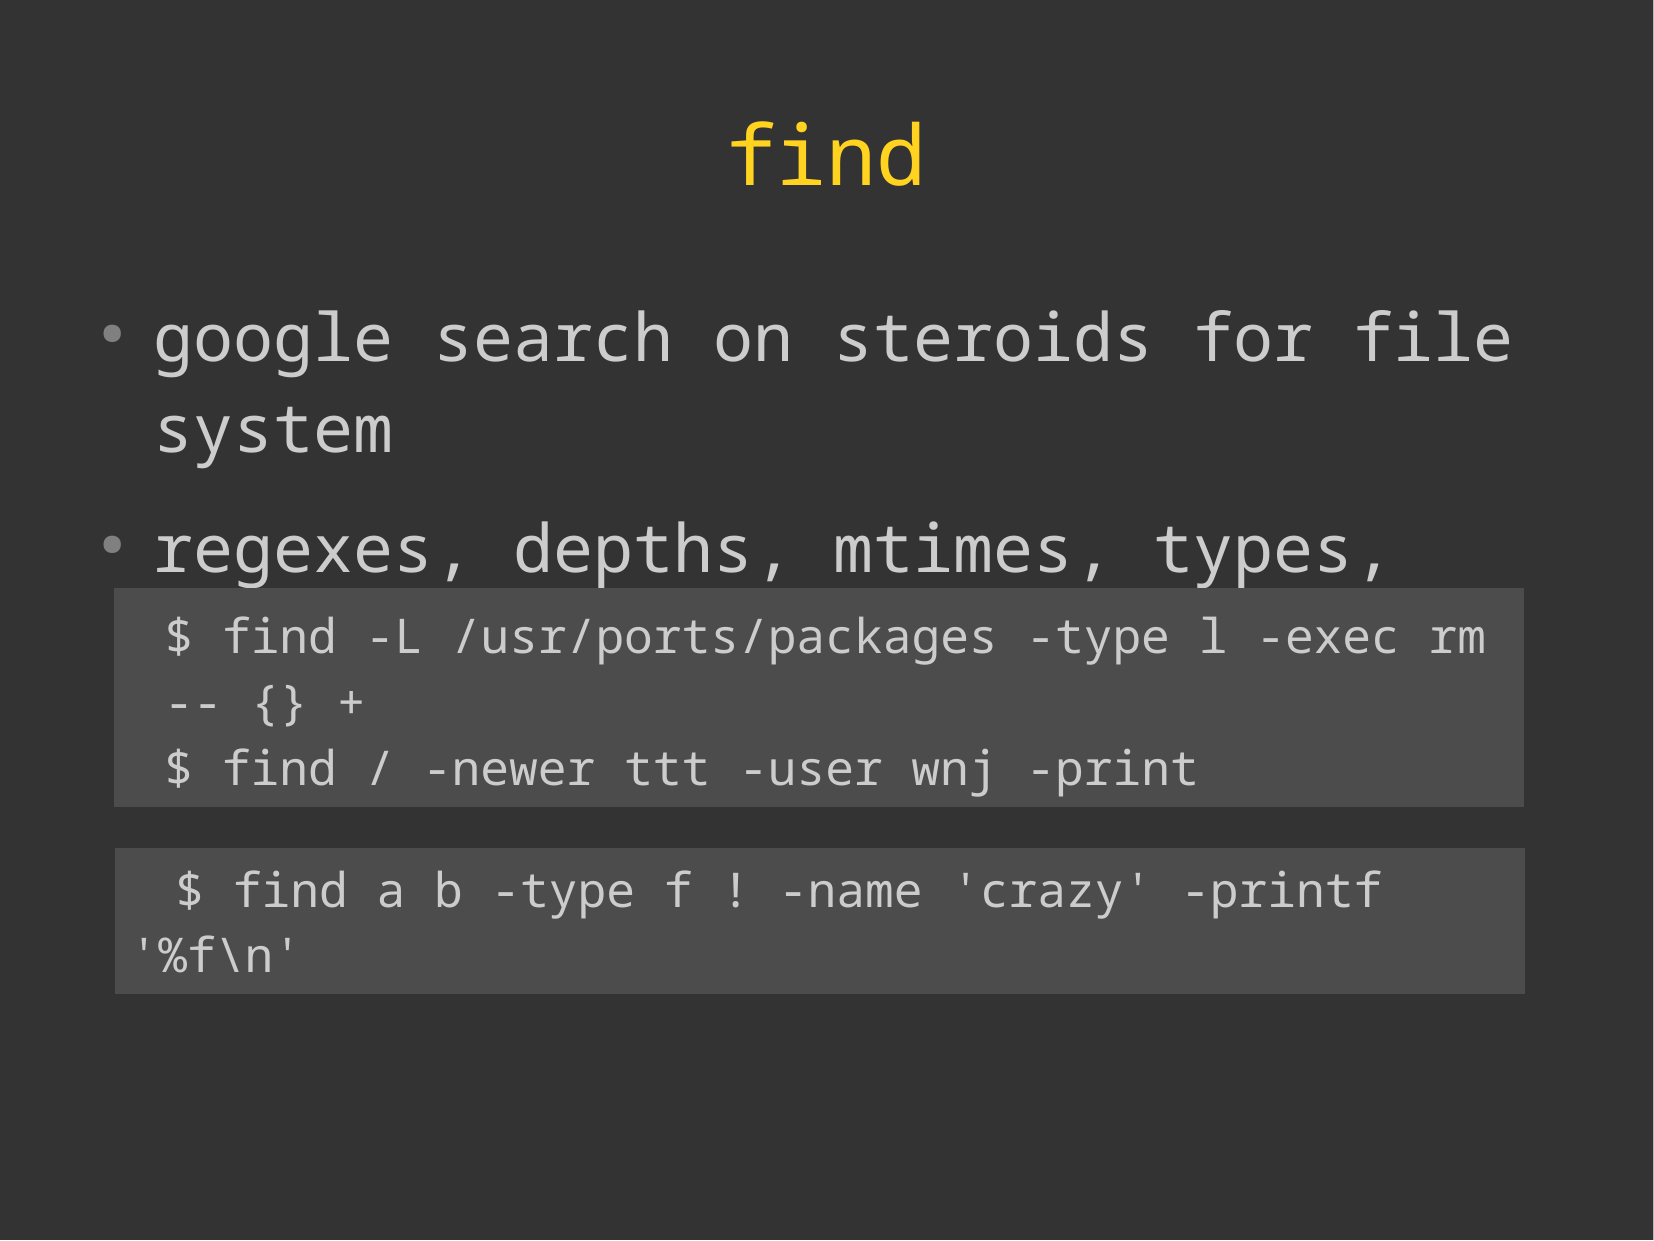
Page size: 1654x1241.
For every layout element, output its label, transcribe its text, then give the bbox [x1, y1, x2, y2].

title find [82, 49, 1571, 257]
list google search on steroids for file system regexes, depths, mtimes, types, groups, users, etc. [82, 290, 1538, 1010]
table_header $ find -L /usr/ports/packages -type l -exec rm -- {} + [114, 588, 1524, 748]
table_header $ find a b -type f ! -name 'crazy' -printf '%f\n' [115, 848, 1525, 994]
table_header $ find / -newer ttt -user wnj -print [114, 748, 1524, 807]
